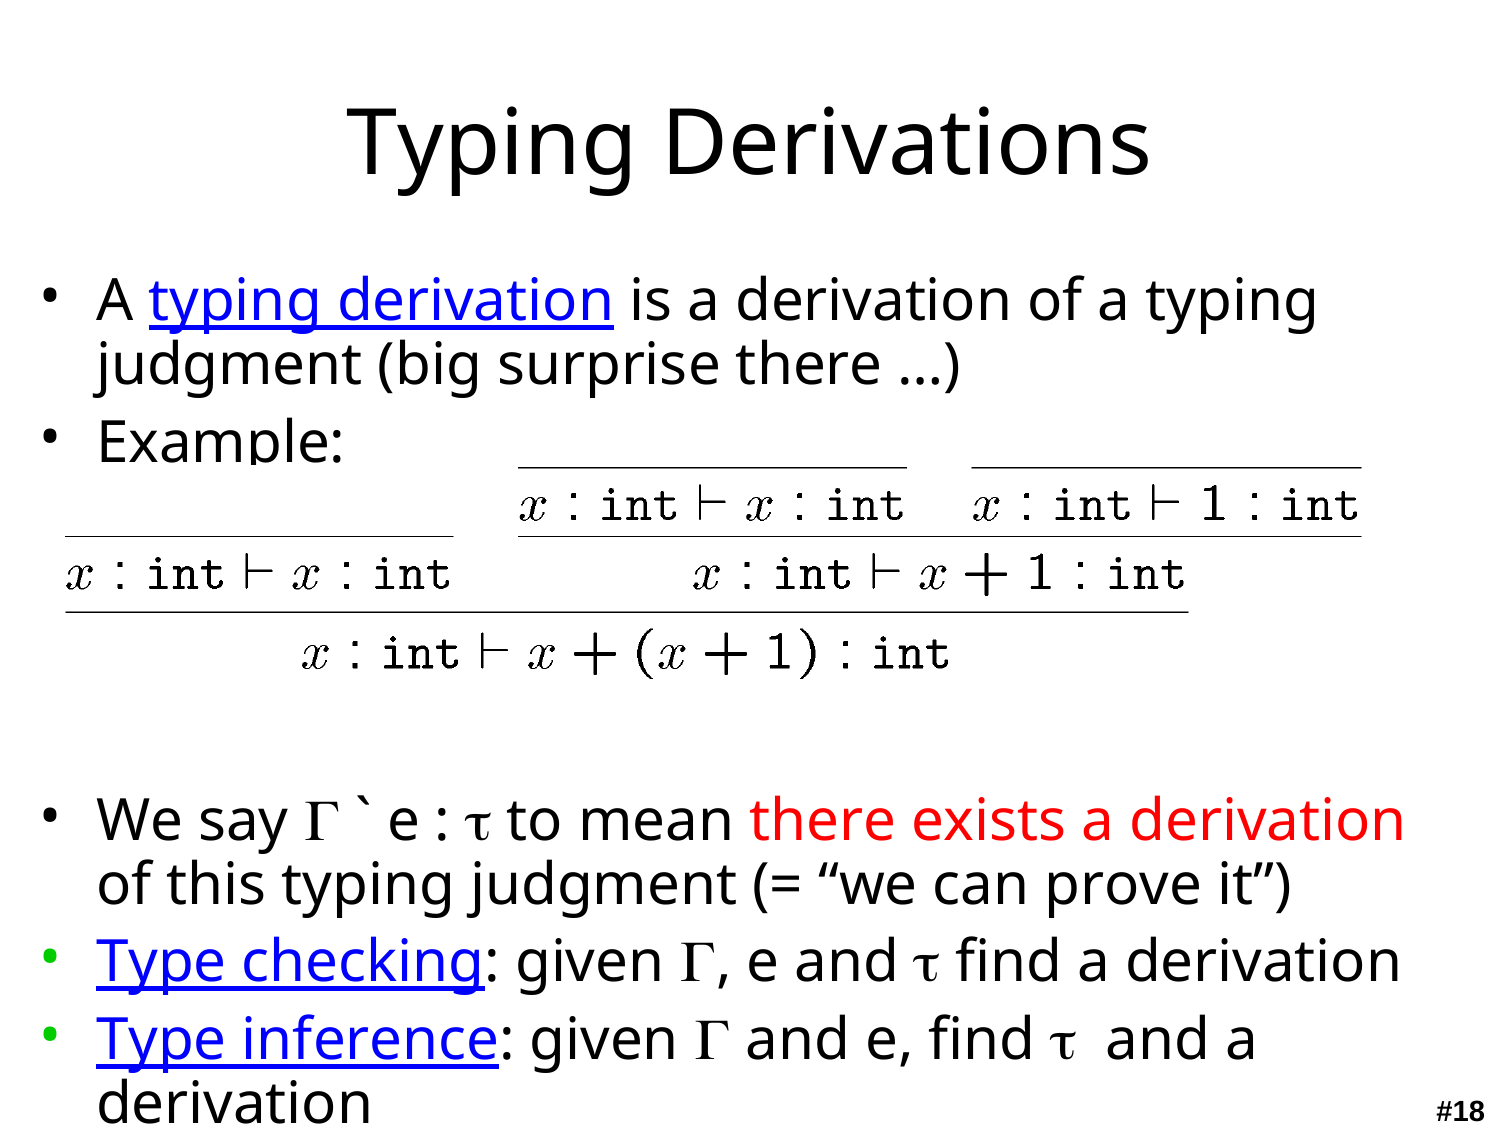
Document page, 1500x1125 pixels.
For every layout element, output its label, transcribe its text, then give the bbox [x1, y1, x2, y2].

list A typing derivation is a derivation of a typing judgment (big surprise there …) Example: We say  ` e :  to mean there exists a derivation of this typing judgment (= “we can prove it”) Type checking: given , e and  find a derivation Type inference: given  and e, find and a derivation [24, 262, 1476, 1101]
picture [62, 465, 1363, 680]
title Typing Derivations [24, 45, 1476, 233]
